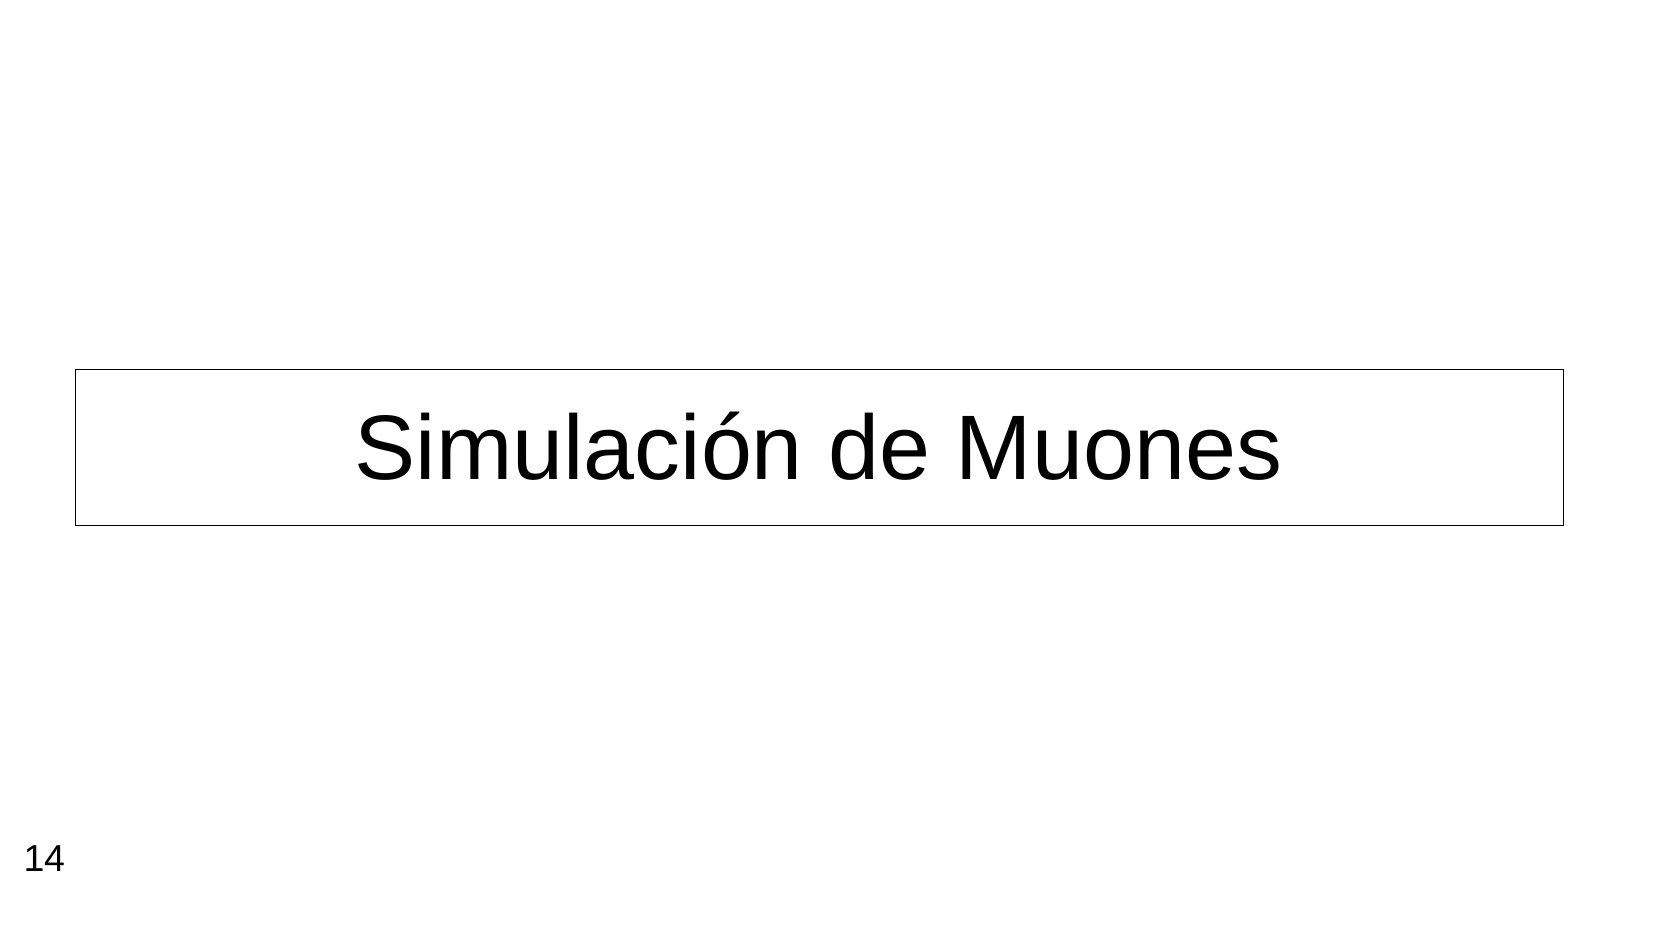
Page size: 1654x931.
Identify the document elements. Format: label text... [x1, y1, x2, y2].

title Simulación de Muones [75, 369, 1564, 526]
text_box <number> [8, 829, 638, 901]
